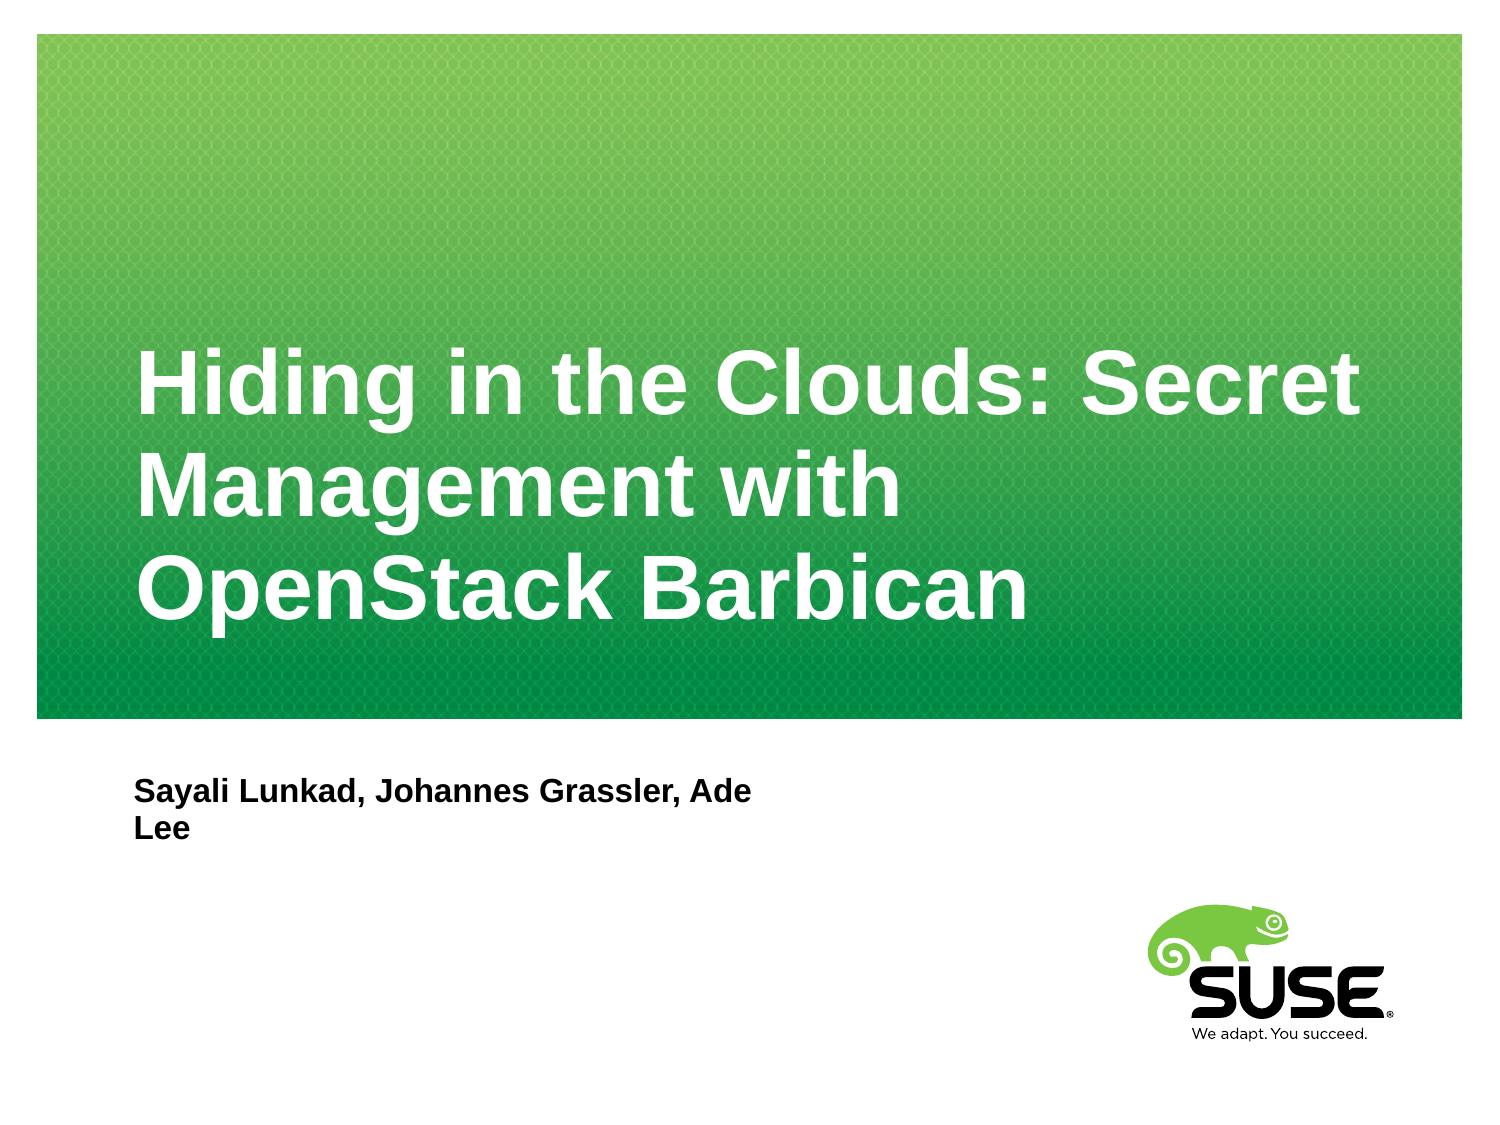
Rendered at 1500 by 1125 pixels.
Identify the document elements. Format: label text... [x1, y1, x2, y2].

subtitle Sayali Lunkad, Johannes Grassler, Ade Lee [133, 772, 758, 969]
title Hiding in the Clouds: Secret Management with OpenStack Barbican [135, 331, 1409, 640]
picture [37, 34, 1463, 719]
